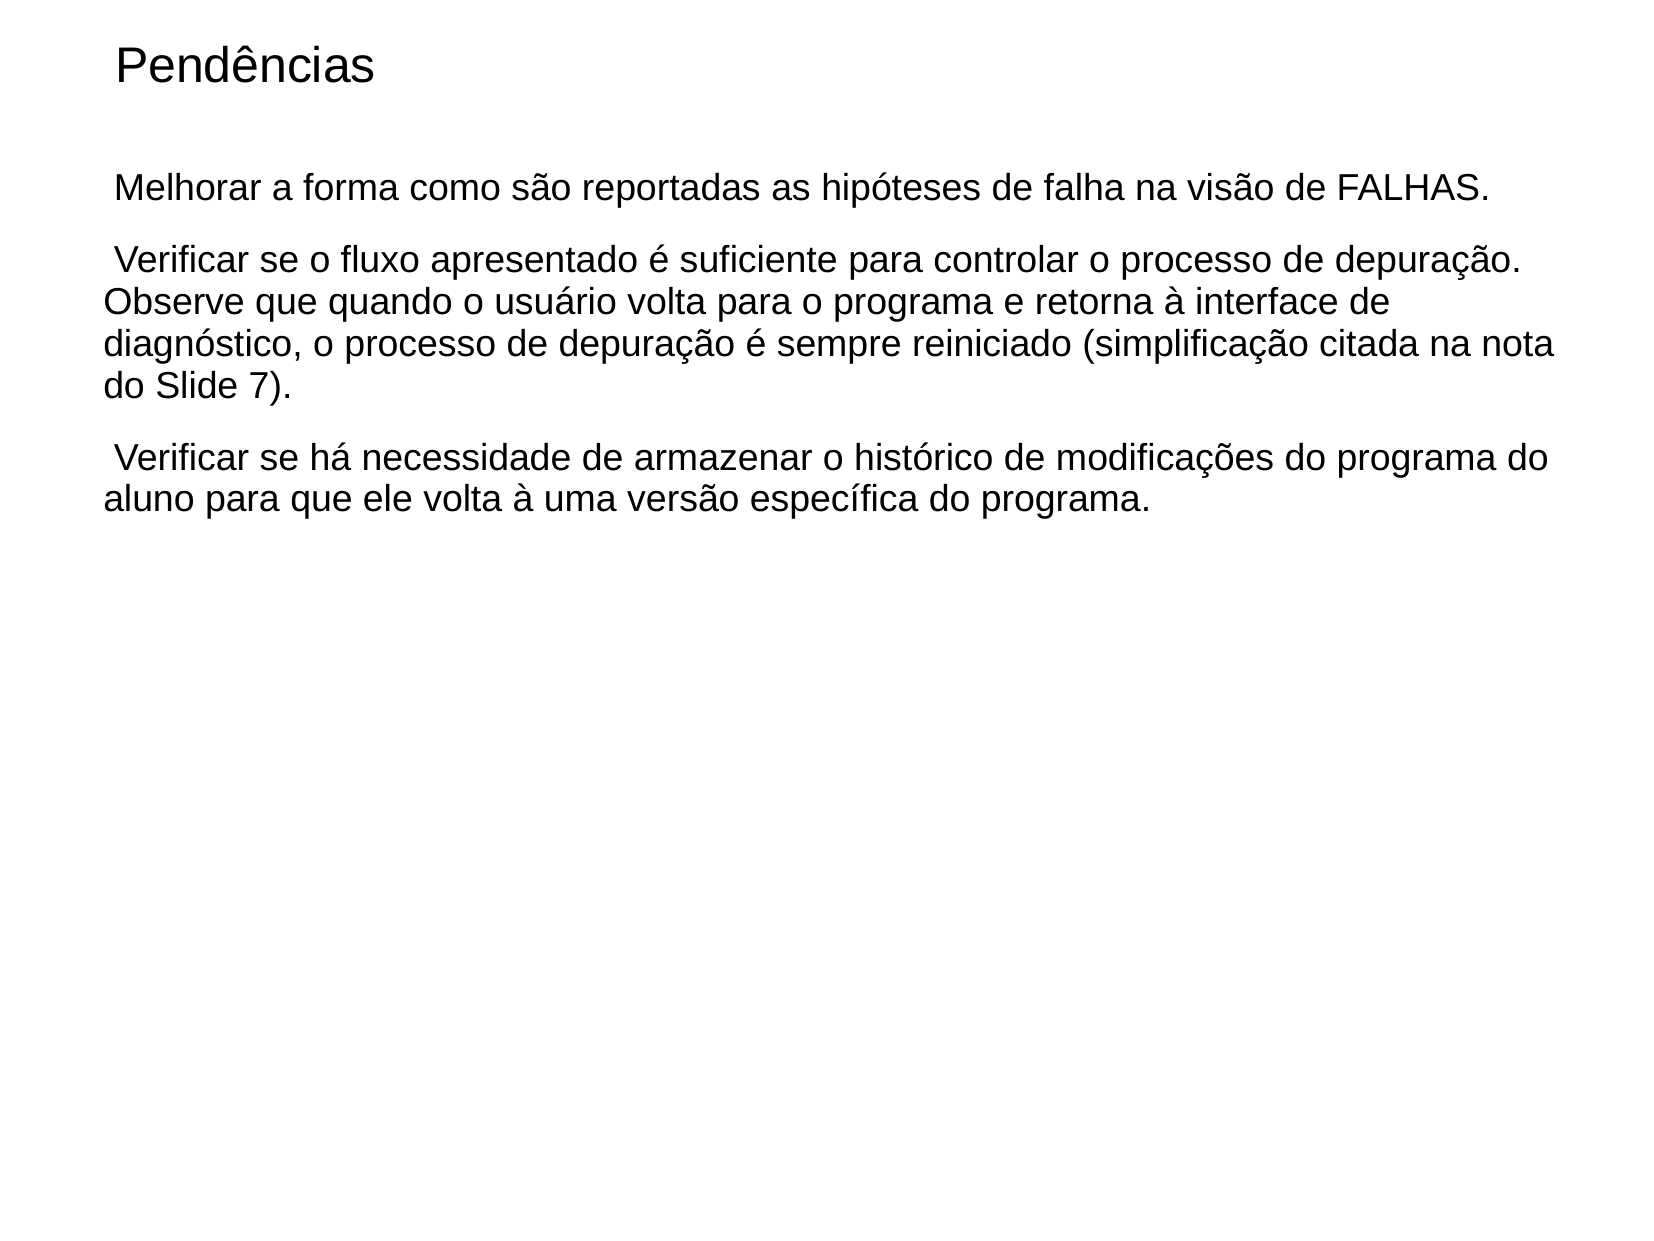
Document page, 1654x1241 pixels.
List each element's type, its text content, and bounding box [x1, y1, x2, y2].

text_box Melhorar a forma como são reportadas as hipóteses de falha na visão de FALHAS. Verificar se o fluxo apresentado é suficiente para controlar o processo de depuração. Observe que quando o usuário volta para o programa e retorna à interface de diagnóstico, o processo de depuração é sempre reiniciado (simplificação citada na nota do Slide 7). Verificar se há necessidade de armazenar o histórico de modificações do programa do aluno para que ele volta à uma versão específica do programa. [88, 159, 1595, 528]
text_box Pendências [100, 29, 544, 101]
